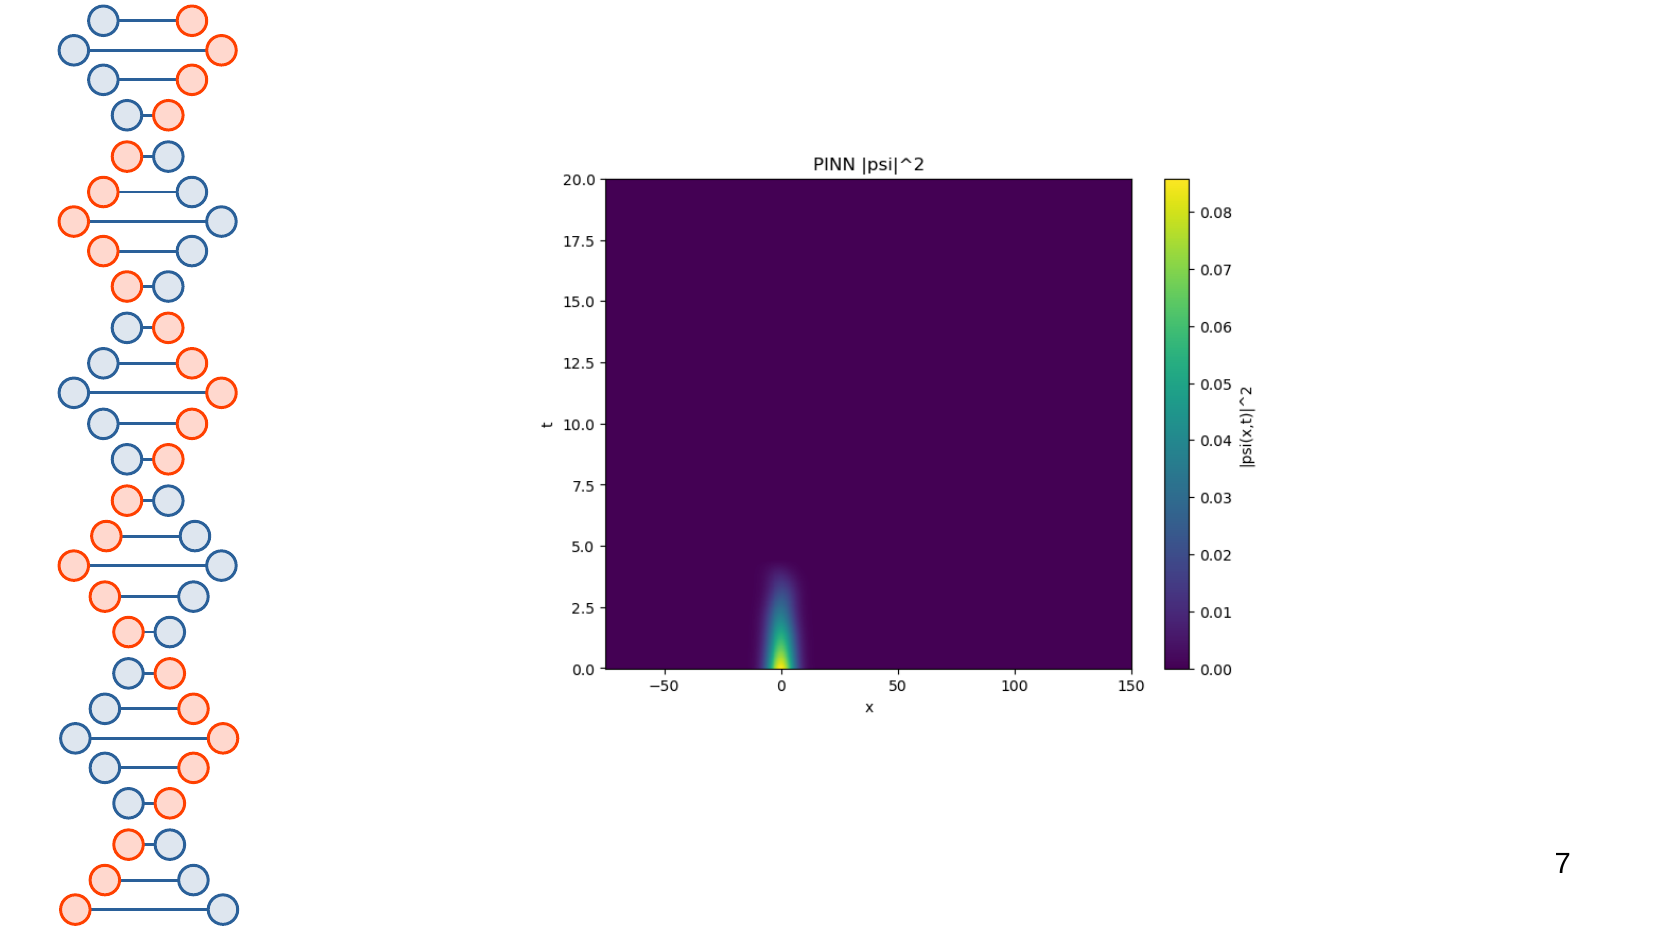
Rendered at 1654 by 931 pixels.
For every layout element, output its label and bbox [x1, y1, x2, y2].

picture [531, 147, 1264, 725]
